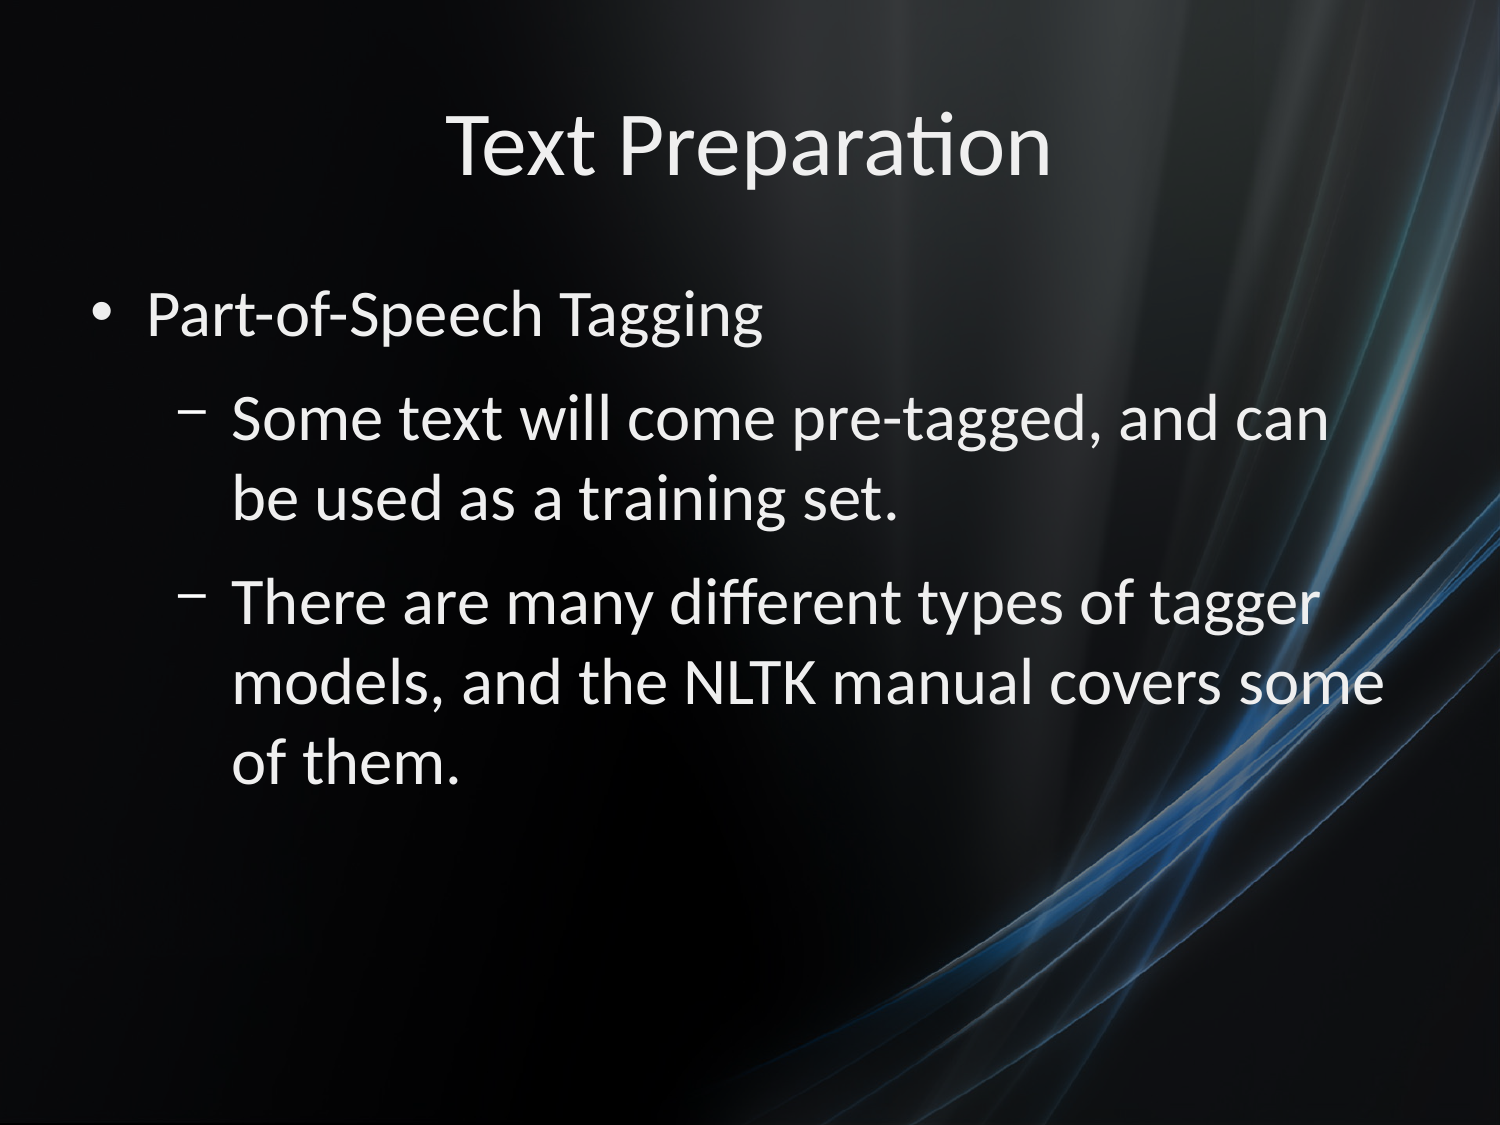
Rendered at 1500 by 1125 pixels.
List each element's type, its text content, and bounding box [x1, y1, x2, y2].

title Text Preparation [75, 45, 1425, 233]
list Part-of-Speech Tagging Some text will come pre-tagged, and can be used as a training set. There are many different types of tagger models, and the NLTK manual covers some of them. [75, 262, 1425, 1005]
text_box [0, 0, 1500, 1125]
